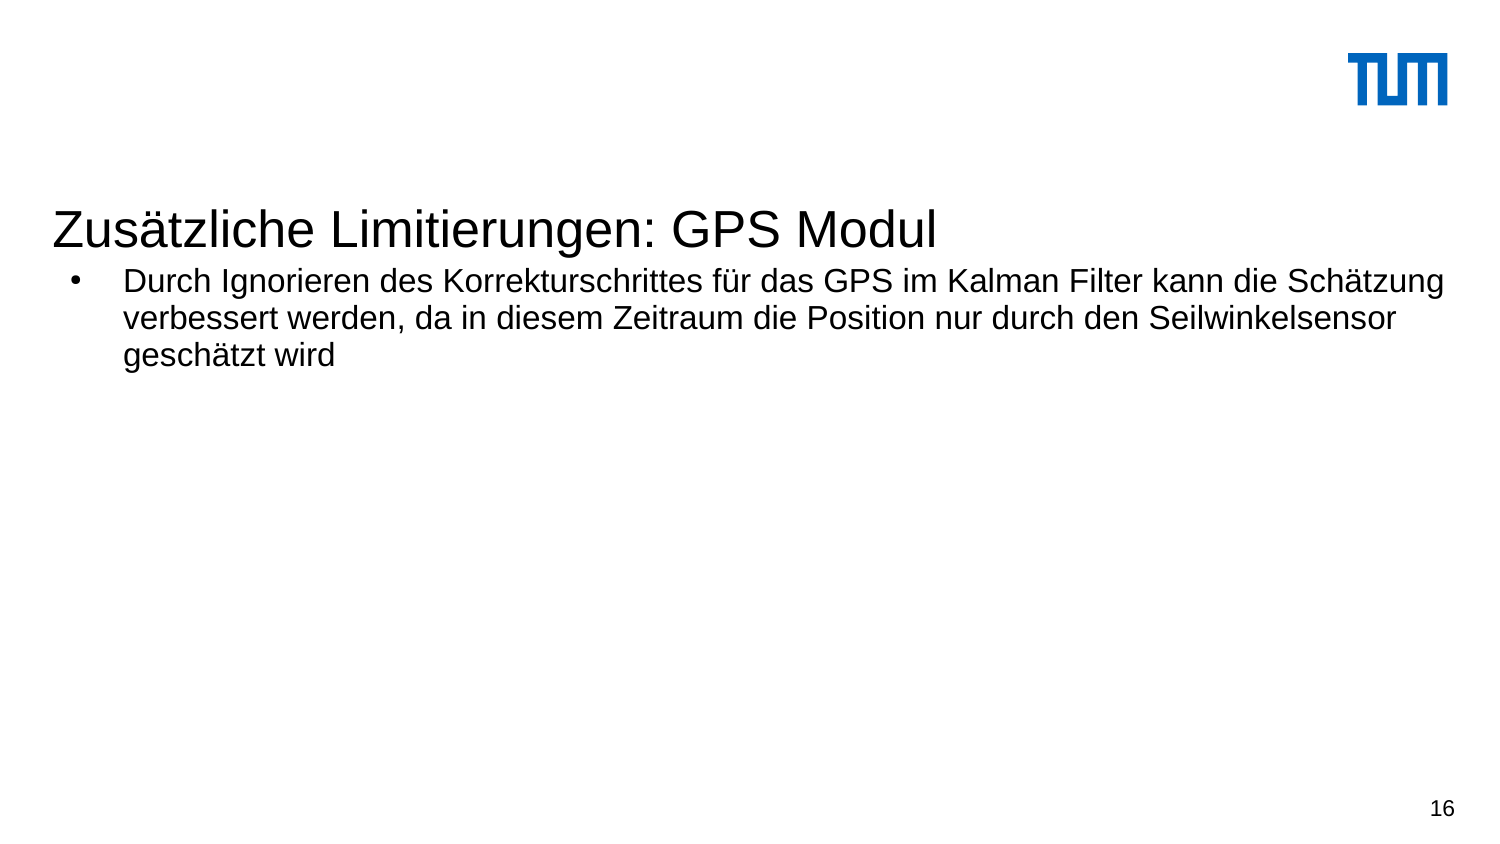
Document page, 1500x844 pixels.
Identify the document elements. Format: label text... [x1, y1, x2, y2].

list Durch Ignorieren des Korrekturschrittes für das GPS im Kalman Filter kann die Schätzung verbessert werden, da in diesem Zeitraum die Position nur durch den Seilwinkelsensor geschätzt wird [52, 262, 1449, 771]
title Zusätzliche Limitierungen: GPS Modul [52, 159, 1449, 262]
